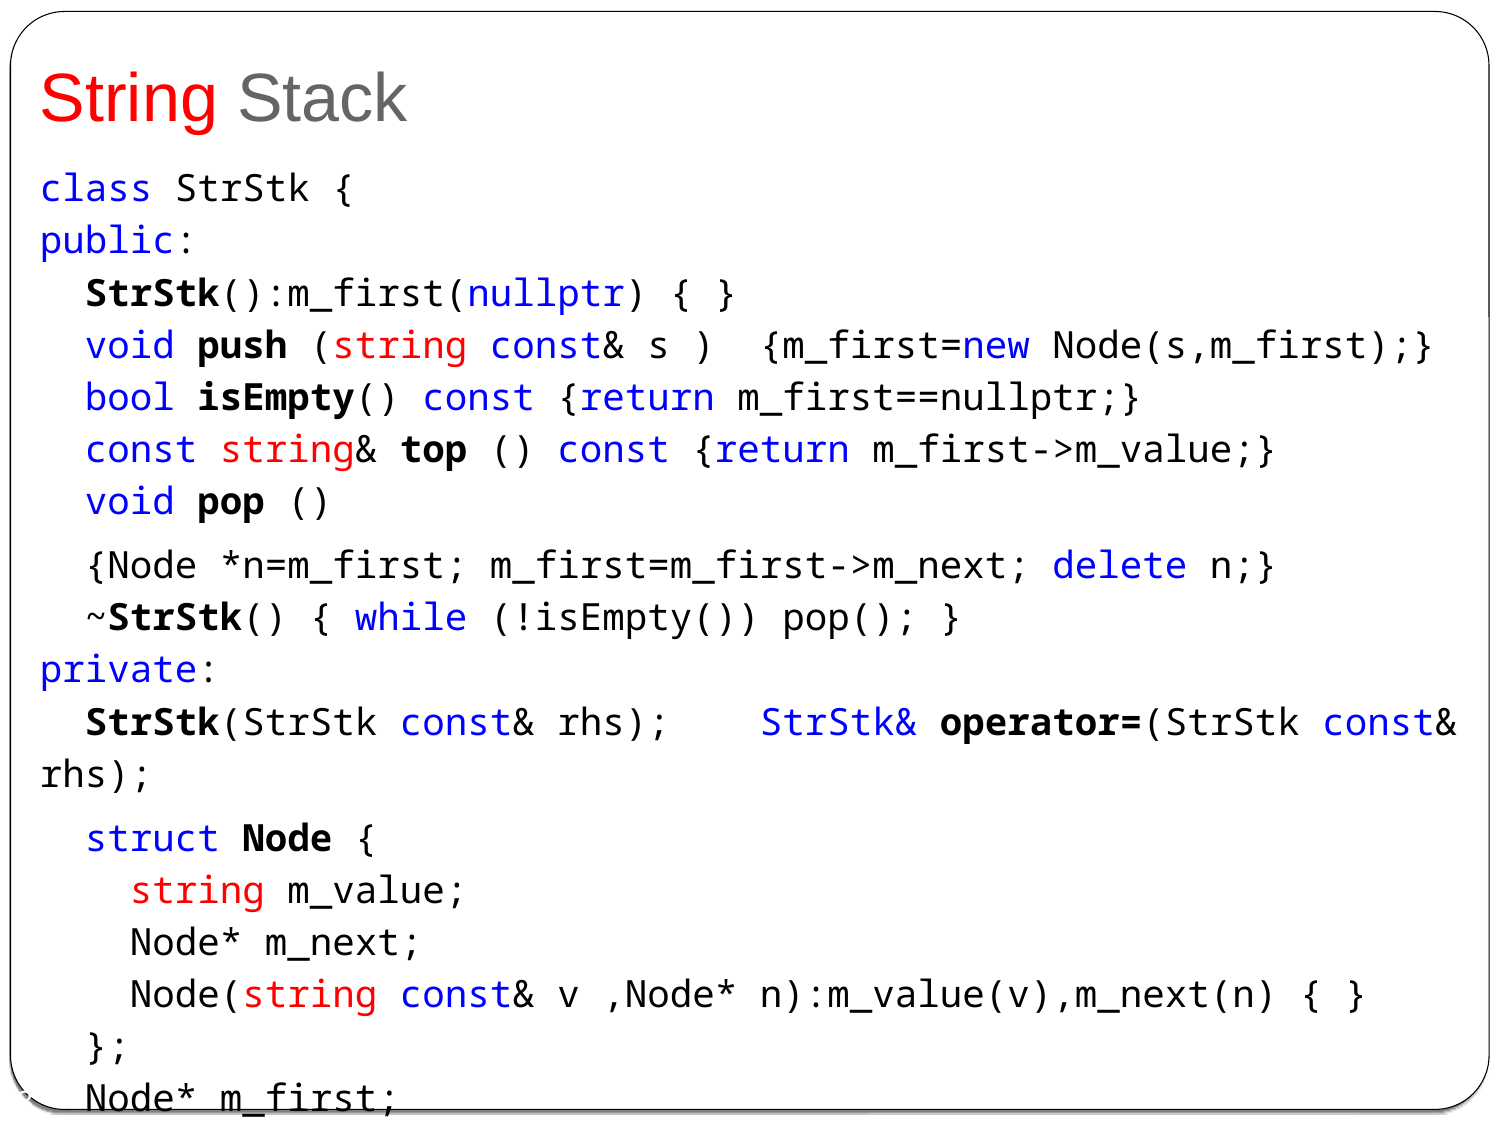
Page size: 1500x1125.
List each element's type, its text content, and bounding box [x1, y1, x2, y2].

title String Stack [24, 45, 1450, 149]
slide_number <number> [0, 1074, 50, 1125]
list class StrStk { public: StrStk():m_first(nullptr) { } void push (string const& s ) {m_first=new Node(s,m_first);} bool isEmpty() const {return m_first==nullptr;} const string& top () const {return m_first->m_value;} void pop () {Node *n=m_first; m_first=m_first->m_next; delete n;} ~StrStk() { while (!isEmpty()) pop(); } private: StrStk(StrStk const& rhs); StrStk& operator=(StrStk const& rhs); struct Node { string m_value; Node* m_next; Node(string const& v ,Node* n):m_value(v),m_next(n) { } }; Node* m_first; }; [24, 149, 1475, 1088]
